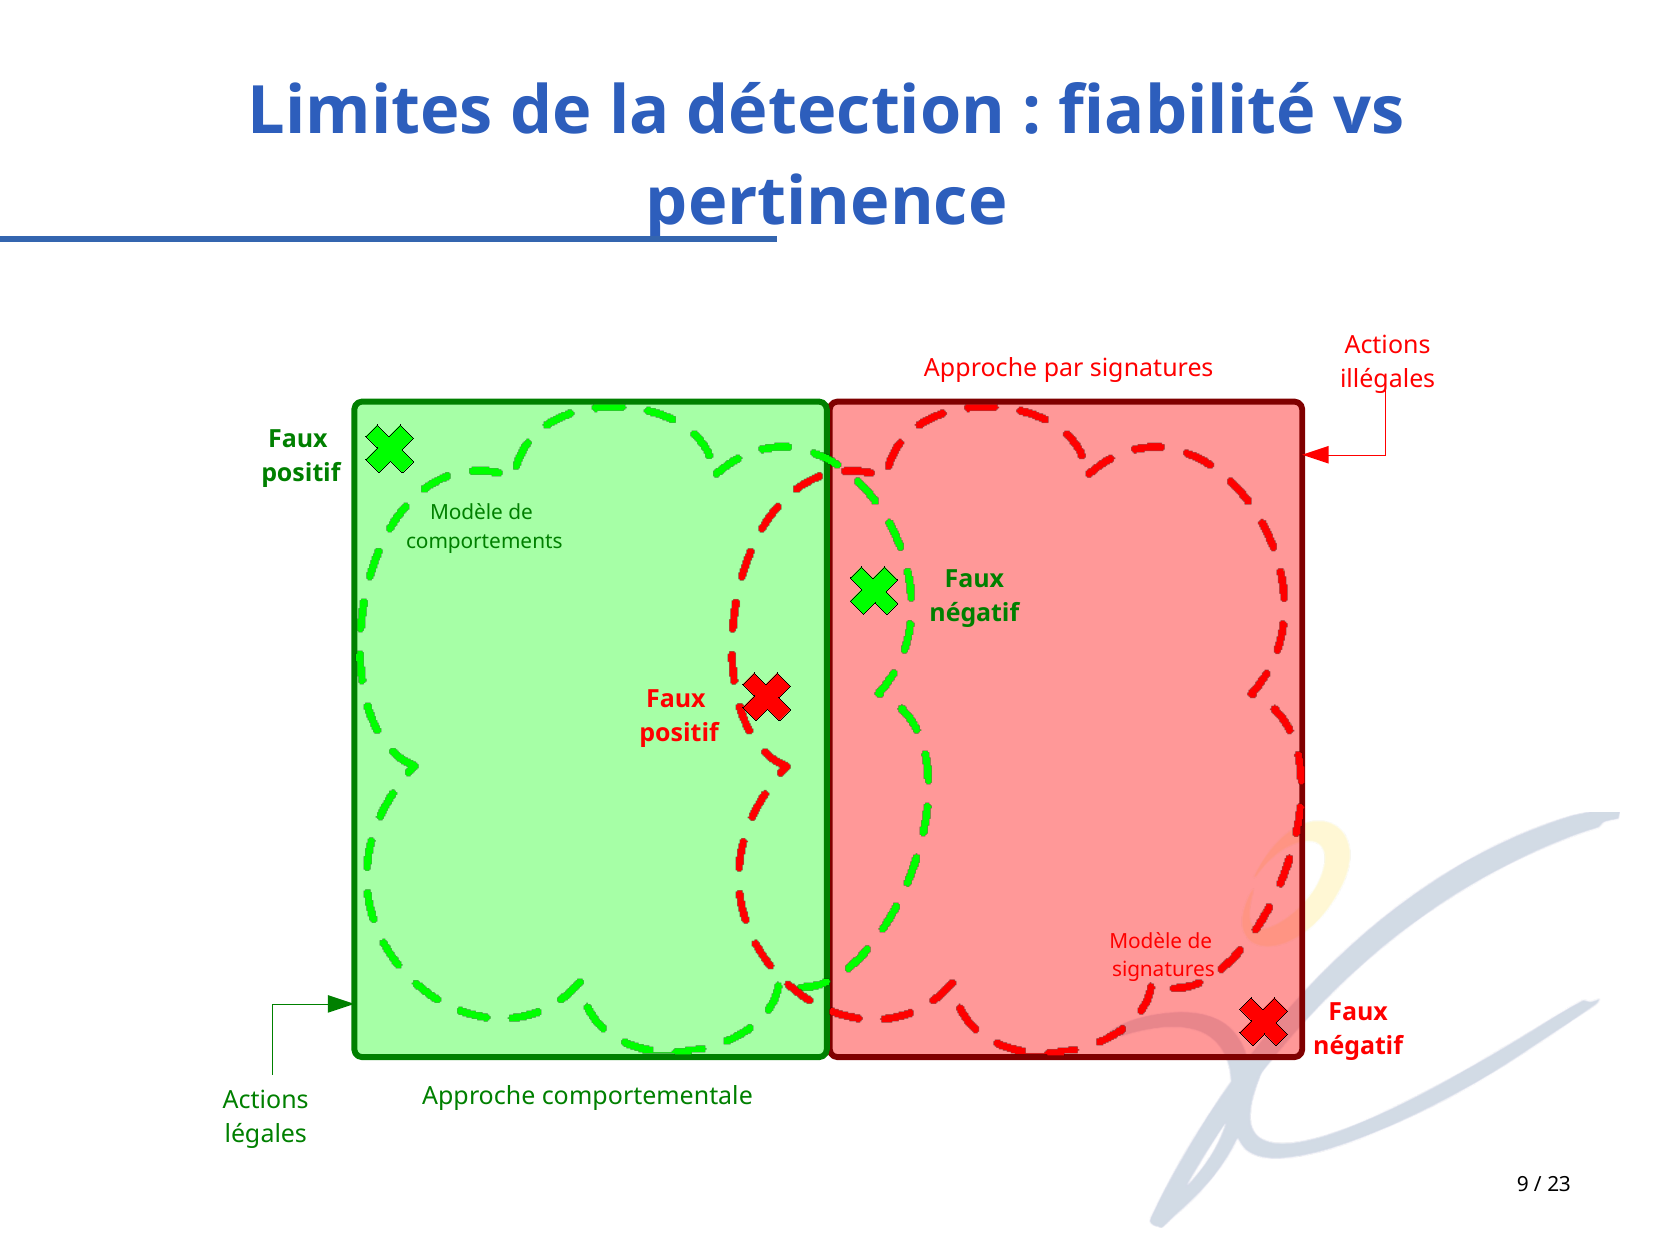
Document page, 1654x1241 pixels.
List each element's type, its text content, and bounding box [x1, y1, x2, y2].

title Limites de la détection : fiabilité vs pertinence [82, 49, 1571, 257]
text_box [768, 672, 791, 721]
text_box [1239, 997, 1269, 1046]
text_box Actions illégales [1311, 318, 1465, 390]
picture [1517, 1176, 1527, 1191]
text_box Actions légales [188, 1074, 343, 1174]
text_box [850, 566, 885, 615]
text_box Modèle de signatures [1057, 918, 1270, 981]
text_box Approche par signatures [829, 342, 1309, 395]
text_box Approche comportementale [348, 1070, 827, 1123]
text_box Modèle de comportements [377, 490, 591, 552]
text_box Faux négatif [1269, 986, 1447, 1058]
text_box Faux positif [212, 413, 390, 485]
picture [1533, 1176, 1540, 1191]
text_box Faux négatif [885, 553, 1063, 625]
picture [1559, 1176, 1569, 1191]
text_box Faux positif [590, 673, 768, 745]
picture [1548, 1176, 1558, 1191]
picture [348, 395, 1325, 1068]
text_box [390, 424, 414, 473]
